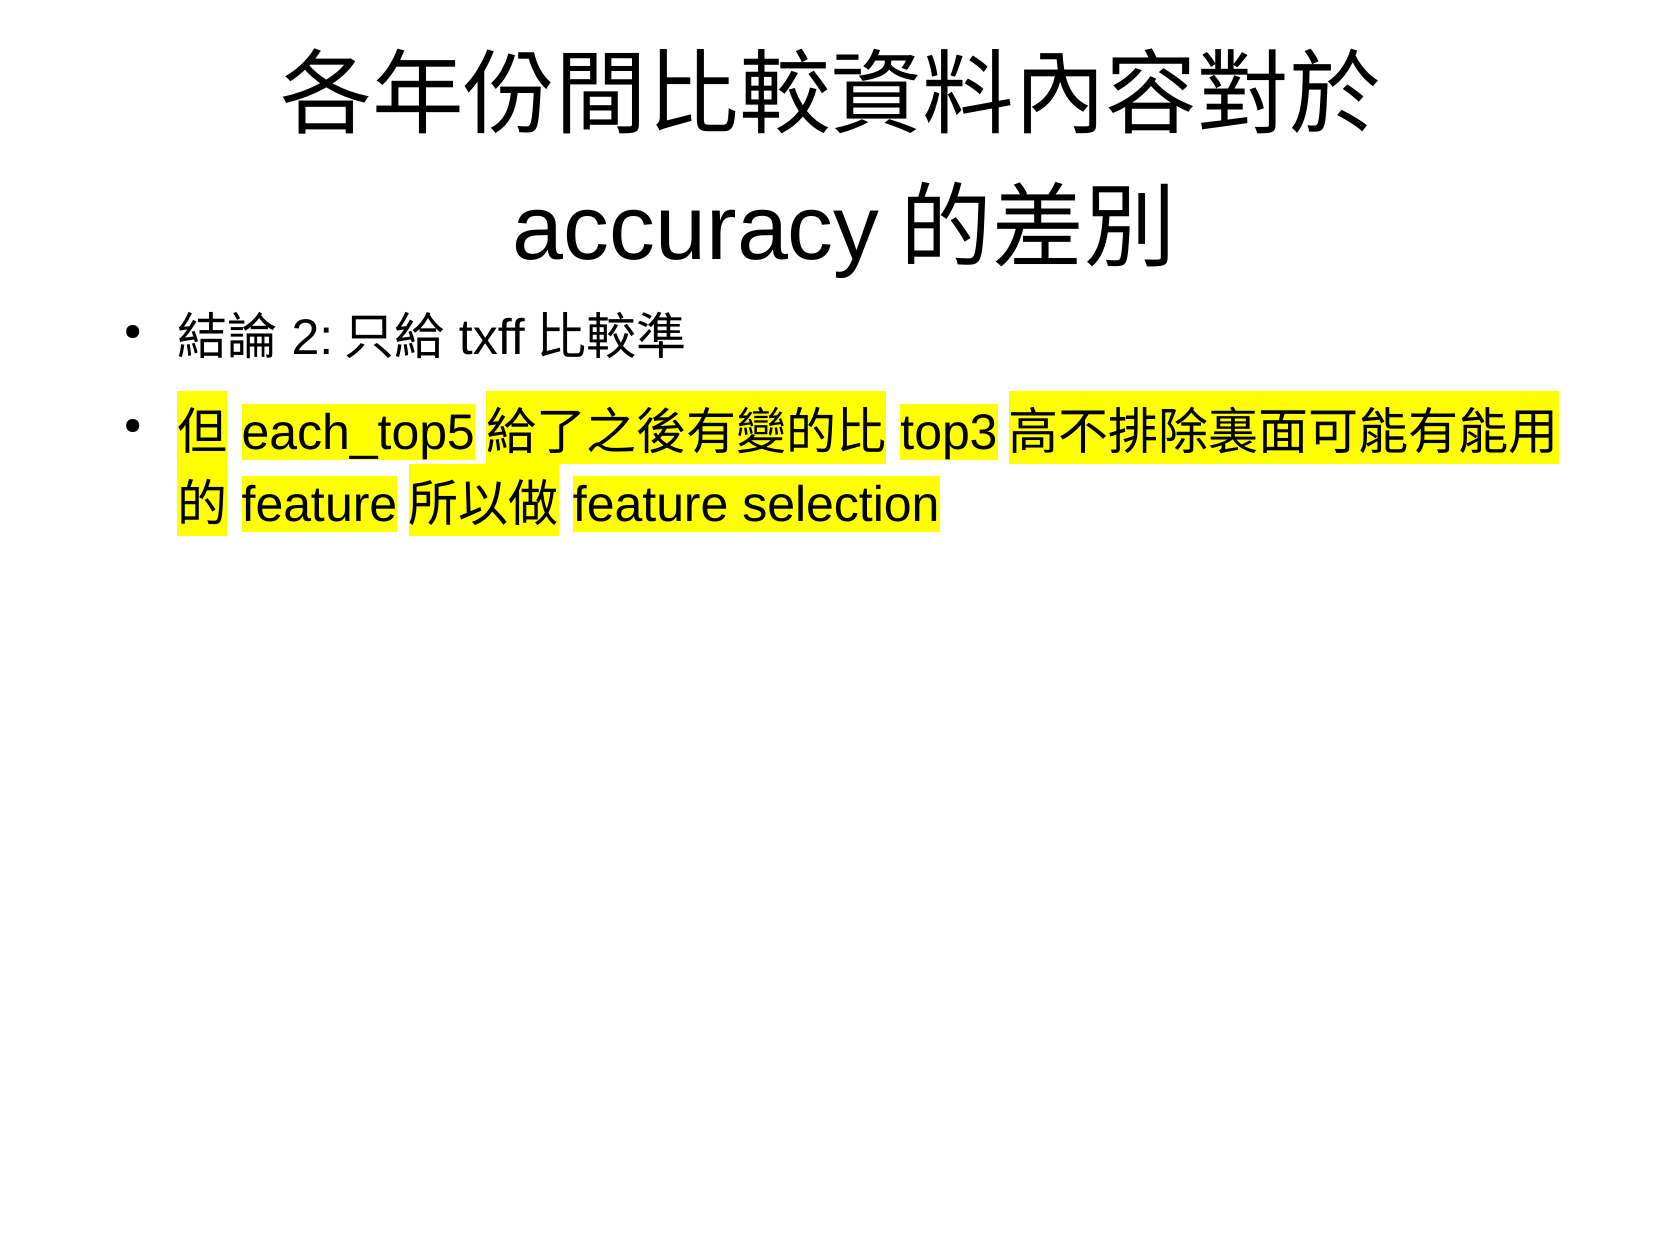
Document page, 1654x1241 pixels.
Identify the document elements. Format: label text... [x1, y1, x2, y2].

list 結論2:只給txff比較準 但each_top5給了之後有變的比top3高不排除裏面可能有能用的feature所以做feature selection [106, 296, 1595, 1016]
title 各年份間比較資料內容對於accuracy的差別 [82, 45, 1571, 261]
